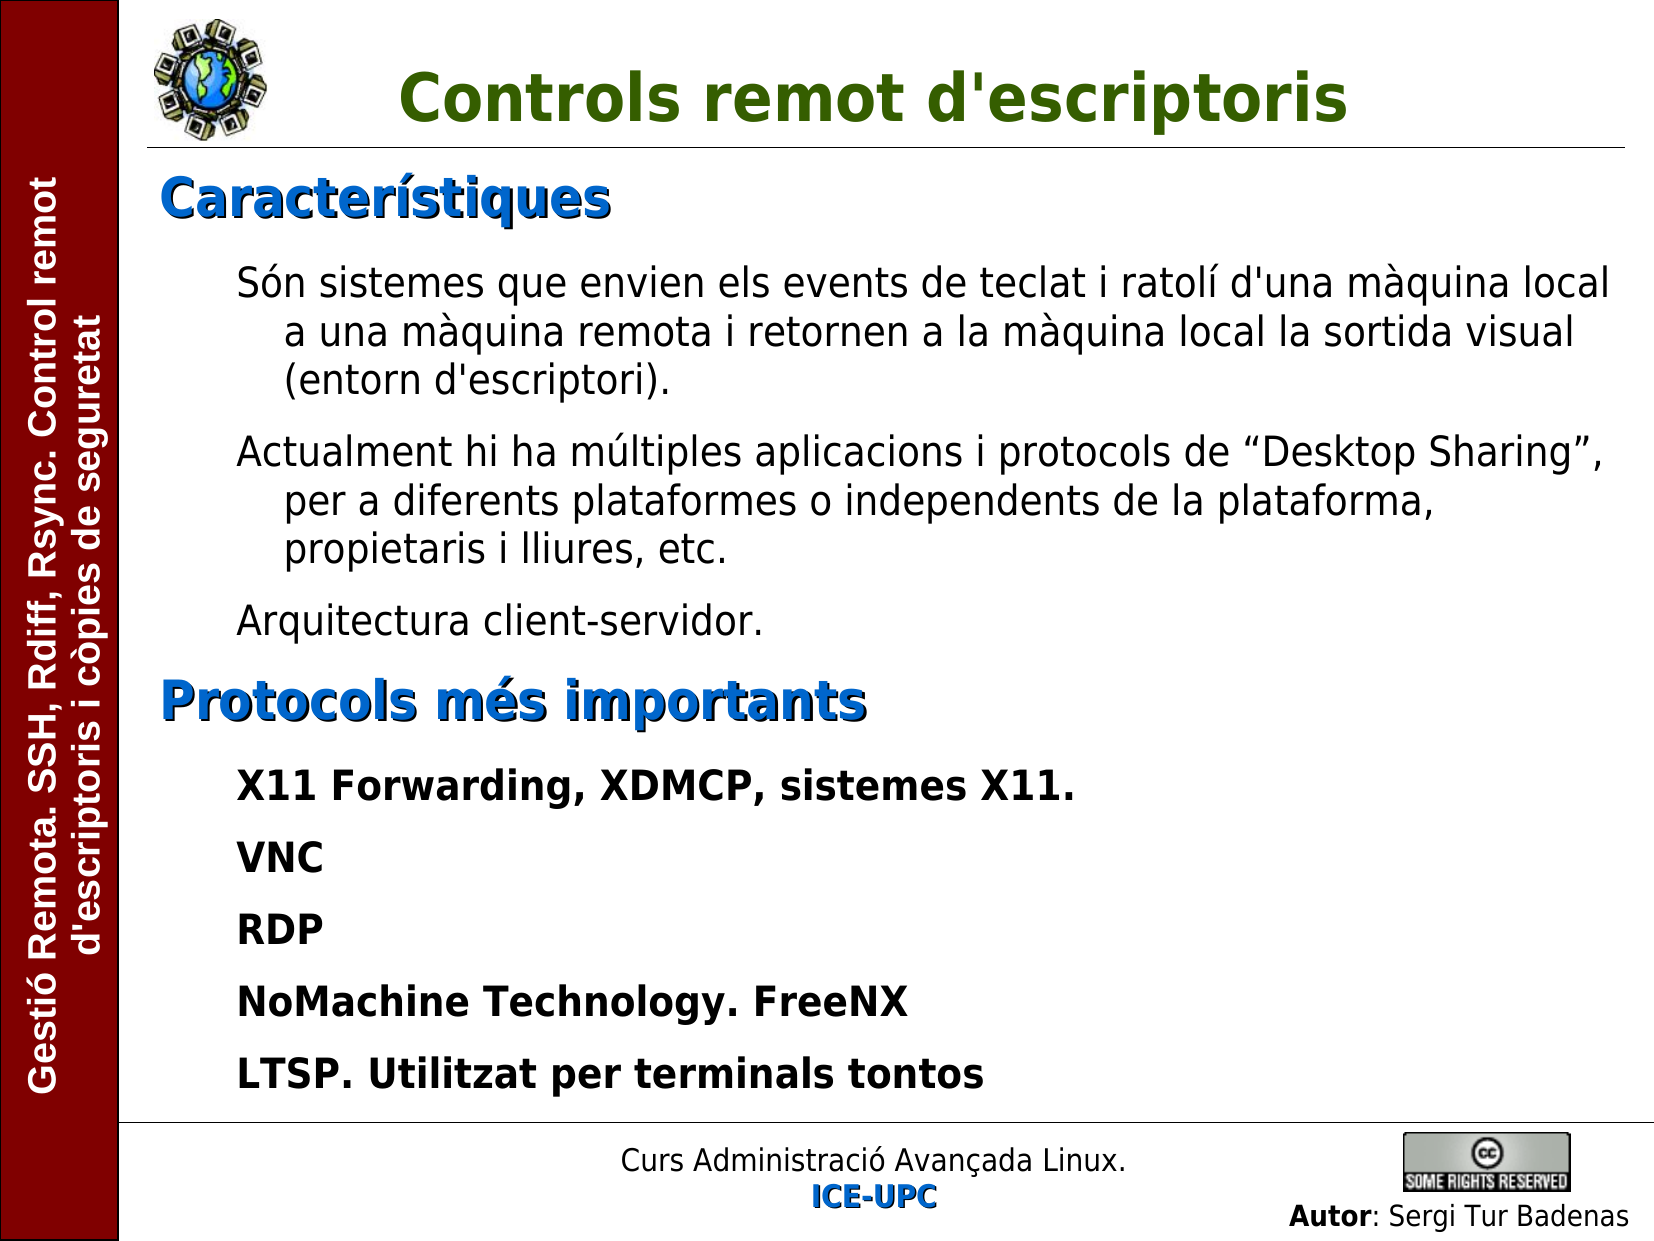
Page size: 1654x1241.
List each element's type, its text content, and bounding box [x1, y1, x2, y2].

title Controls remot d'escriptoris [129, 49, 1619, 148]
list Característiques Són sistemes que envien els events de teclat i ratolí d'una màquina local a una màquina remota i retornen a la màquina local la sortida visual (entorn d'escriptori). Actualment hi ha múltiples aplicacions i protocols de “Desktop Sharing”, per a diferents plataformes o independents de la plataforma, propietaris i lliures, etc. Arquitectura client-servidor. Protocols més importants X11 Forwarding, XDMCP, sistemes X11. VNC RDP NoMachine Technology. FreeNX LTSP. Utilitzat per terminals tontos [141, 166, 1630, 1099]
picture [154, 19, 268, 49]
picture [1403, 1132, 1571, 1192]
